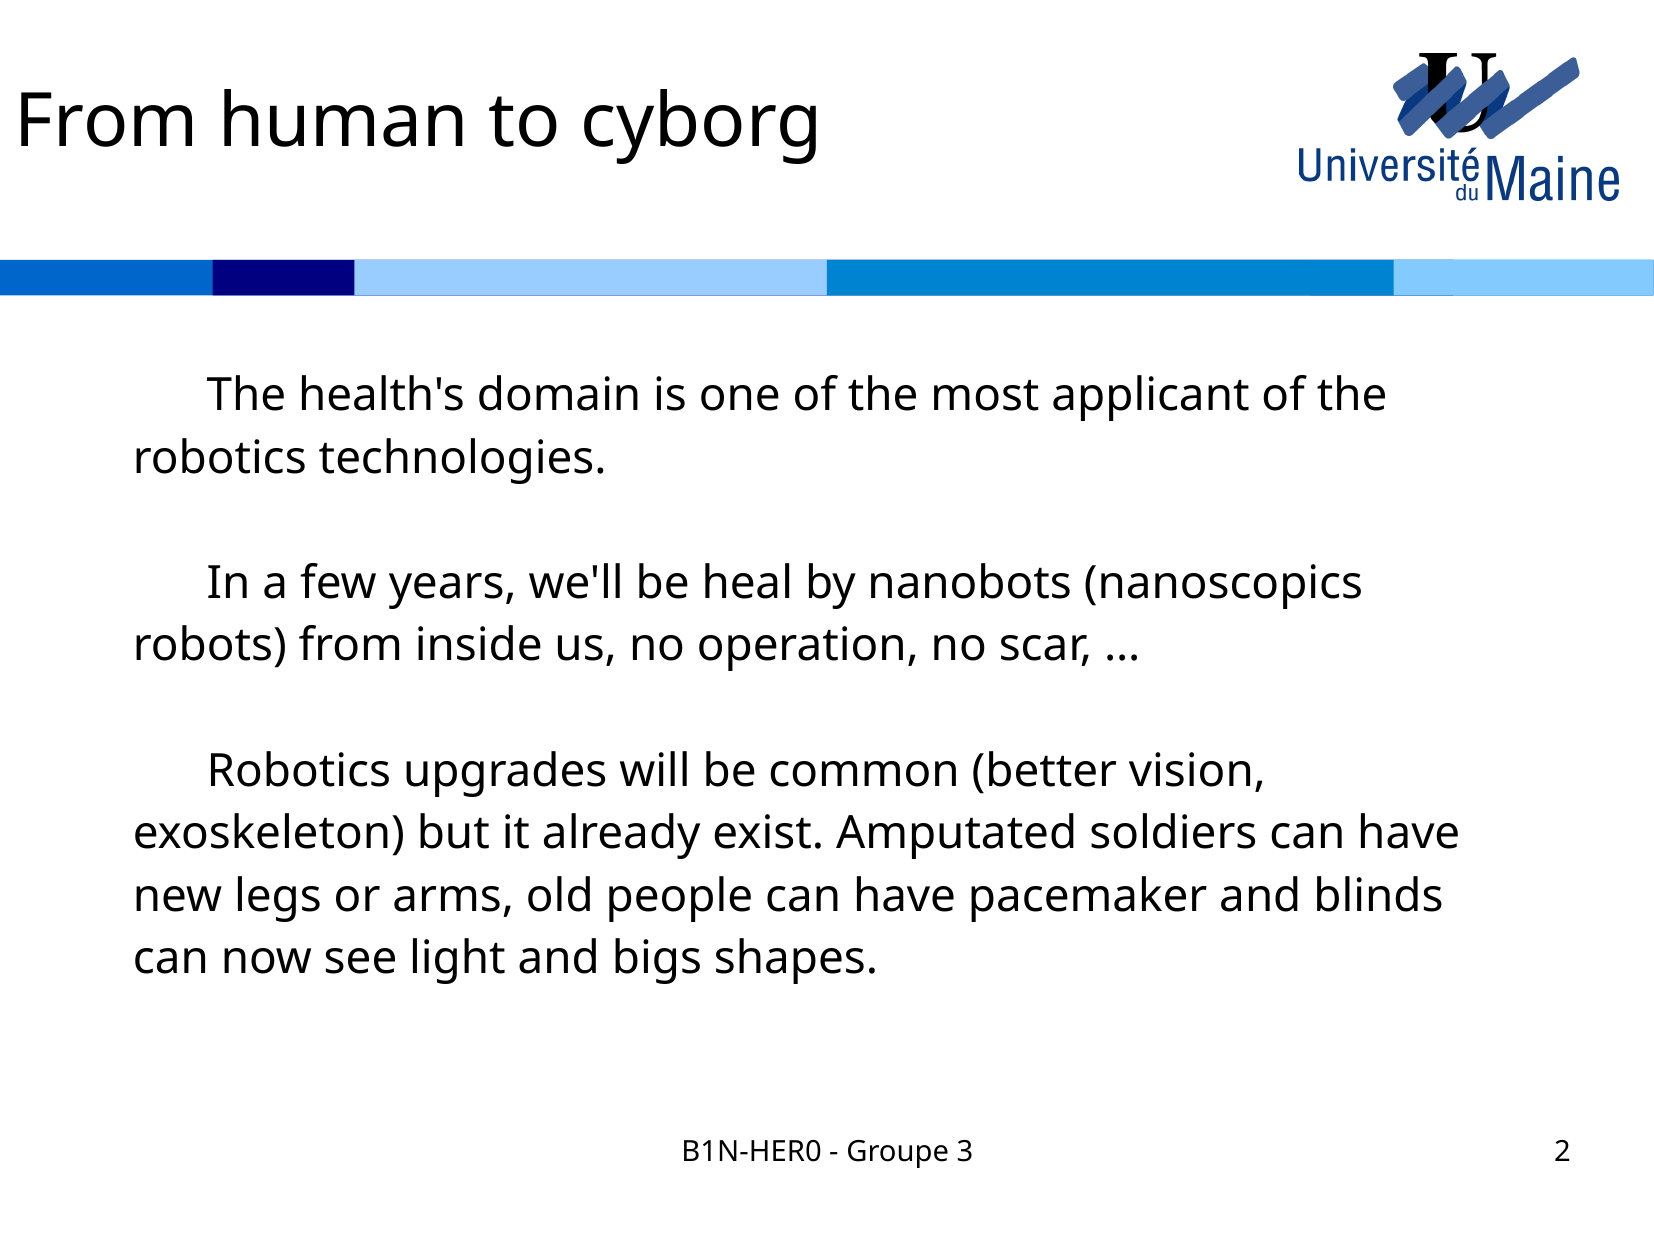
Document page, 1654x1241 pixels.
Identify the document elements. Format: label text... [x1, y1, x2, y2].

text_box From human to cyborg [0, 59, 1282, 260]
picture [1299, 53, 1619, 201]
text_box [0, 259, 1654, 296]
text_box The health's domain is one of the most applicant of the robotics technologies. In a few years, we'll be heal by nanobots (nanoscopics robots) from inside us, no operation, no scar, … Robotics upgrades will be common (better vision, exoskeleton) but it already exist. Amputated soldiers can have new legs or arms, old people can have pacemaker and blinds can now see light and bigs shapes. [118, 354, 1536, 970]
